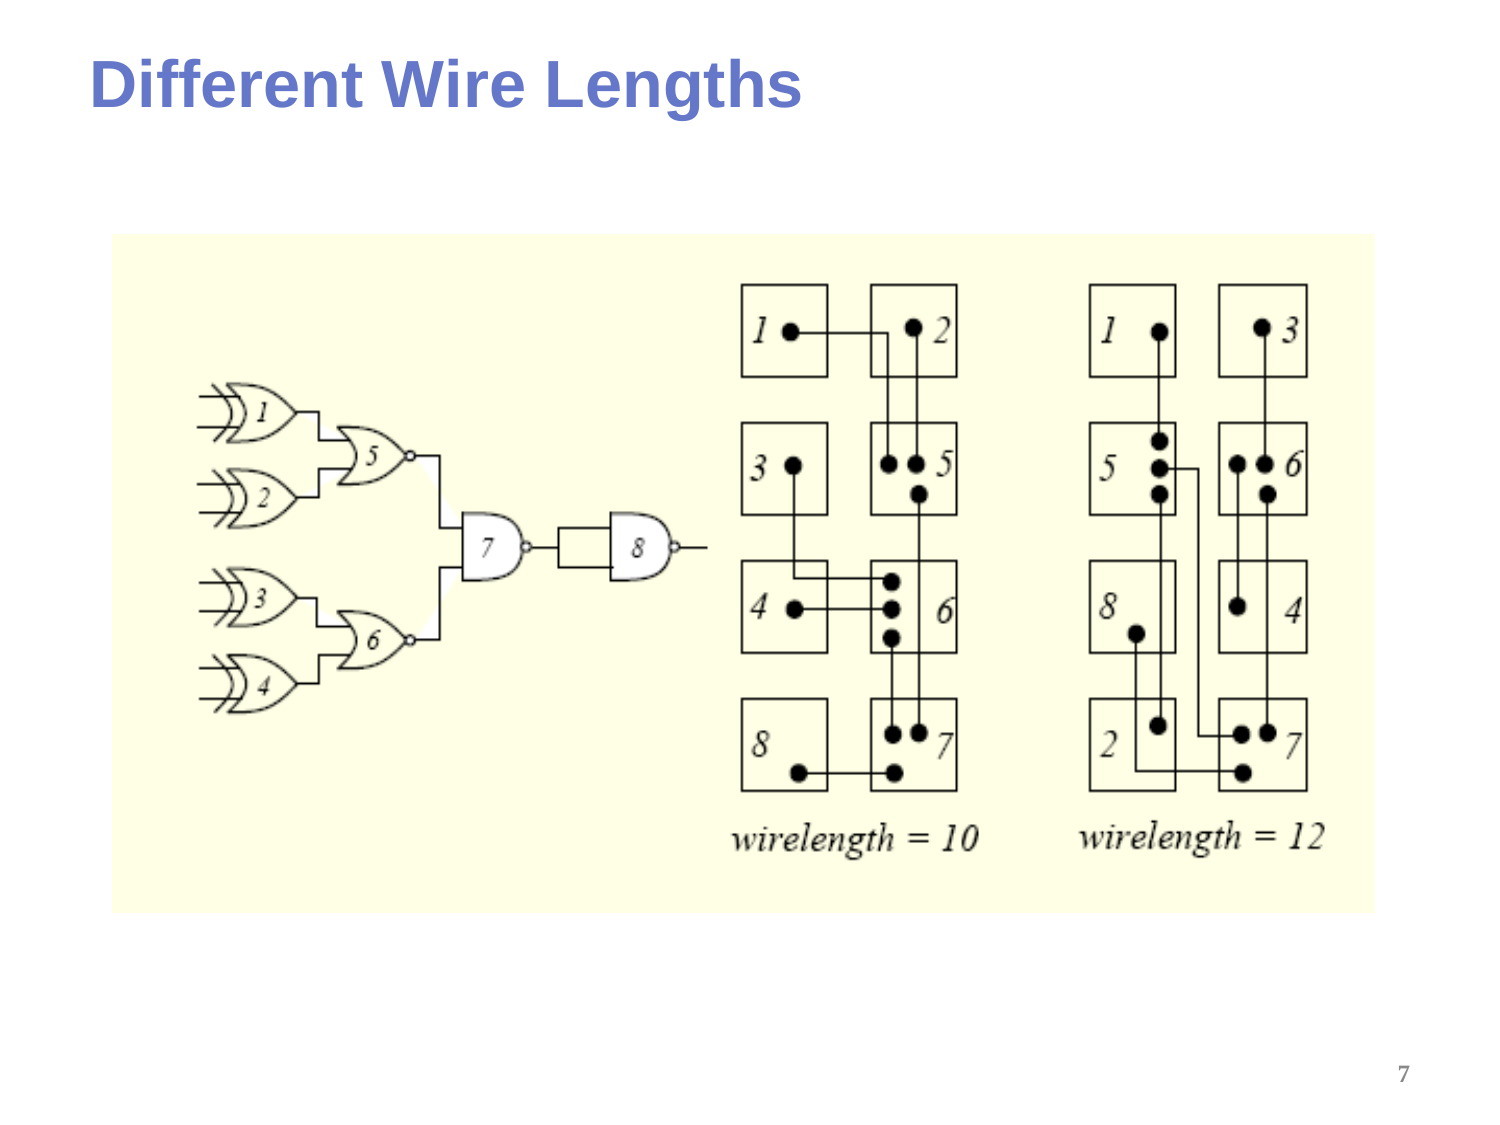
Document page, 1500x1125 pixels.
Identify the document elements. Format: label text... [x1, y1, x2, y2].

text_box Different Wire Lengths [75, 37, 1426, 126]
picture [112, 234, 1375, 913]
text_box <number> [1074, 1042, 1426, 1103]
